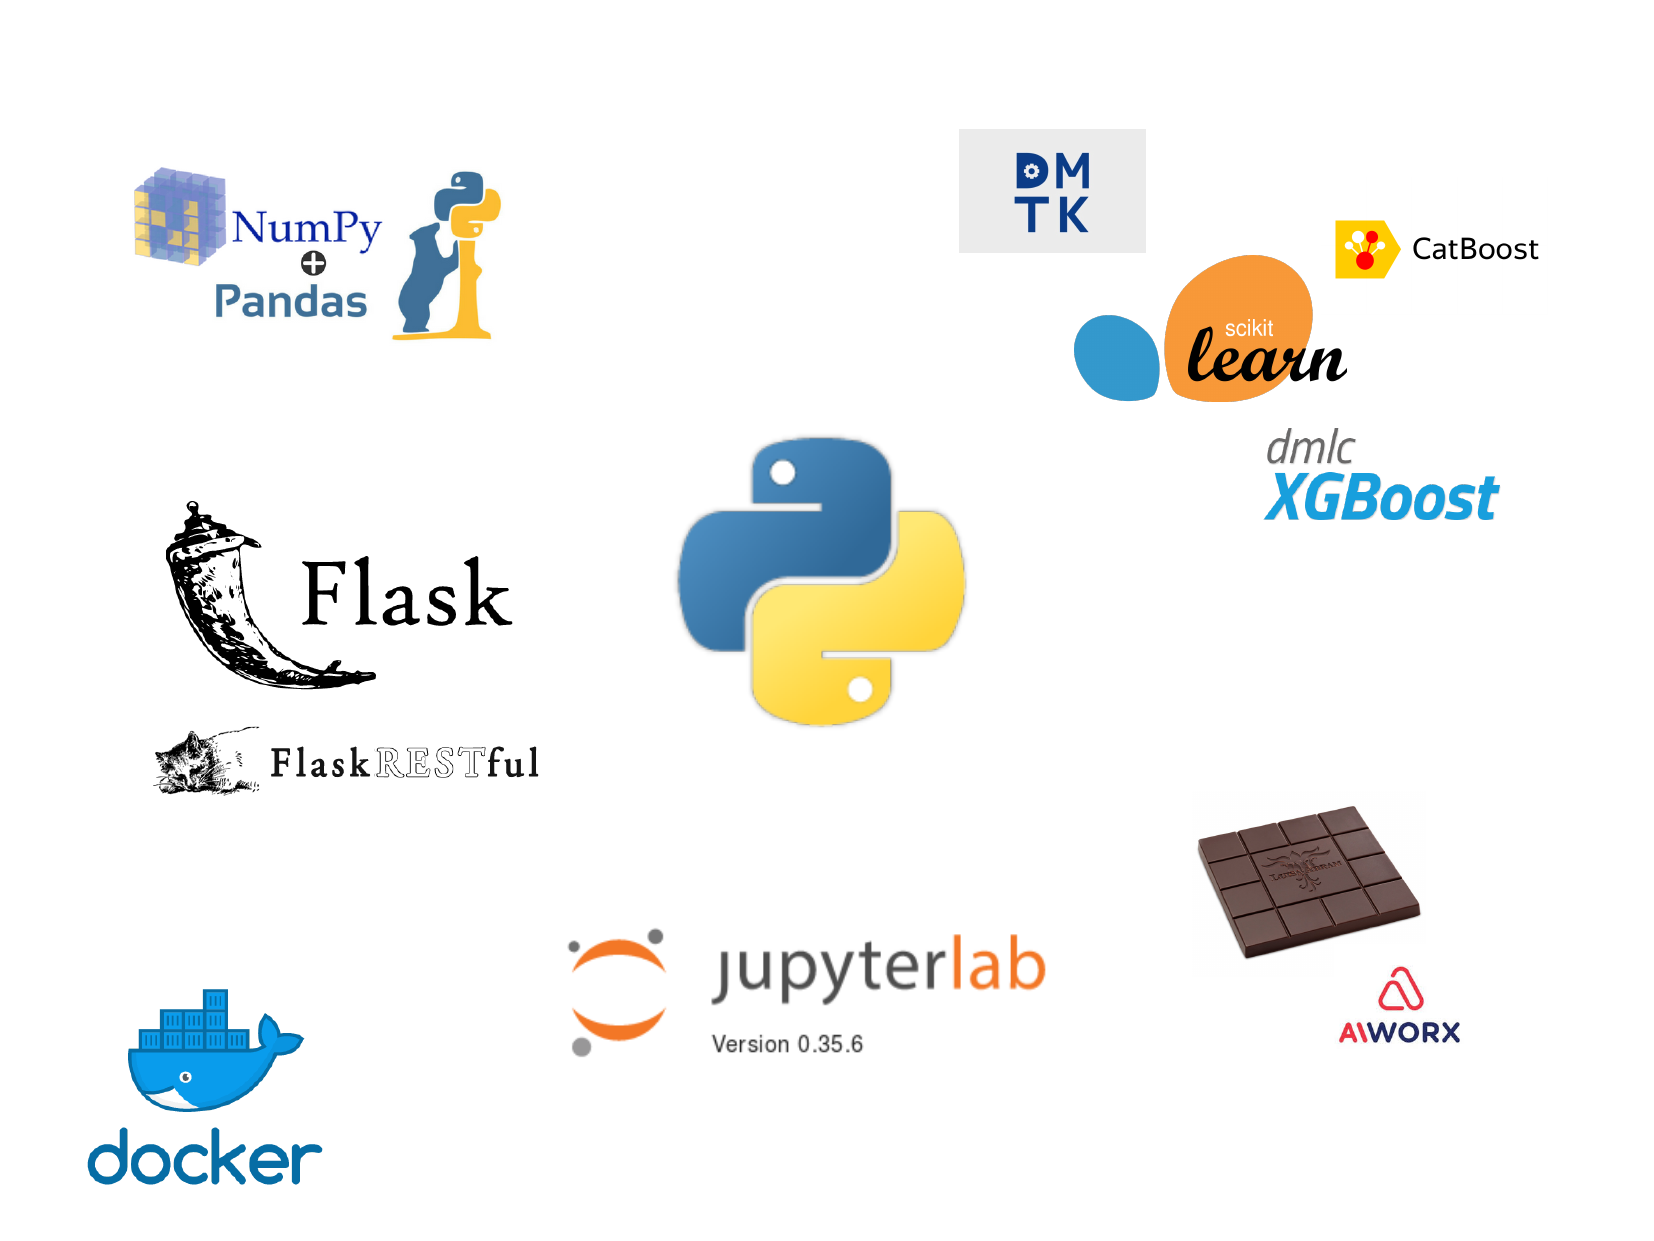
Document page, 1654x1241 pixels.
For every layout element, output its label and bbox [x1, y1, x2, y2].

picture [166, 501, 526, 703]
picture [1192, 791, 1465, 1075]
picture [1074, 177, 1548, 402]
picture [1263, 428, 1501, 520]
picture [538, 897, 1058, 1076]
picture [66, 968, 343, 1205]
picture [614, 374, 1031, 792]
picture [118, 153, 508, 373]
picture [141, 714, 556, 811]
picture [959, 129, 1146, 253]
